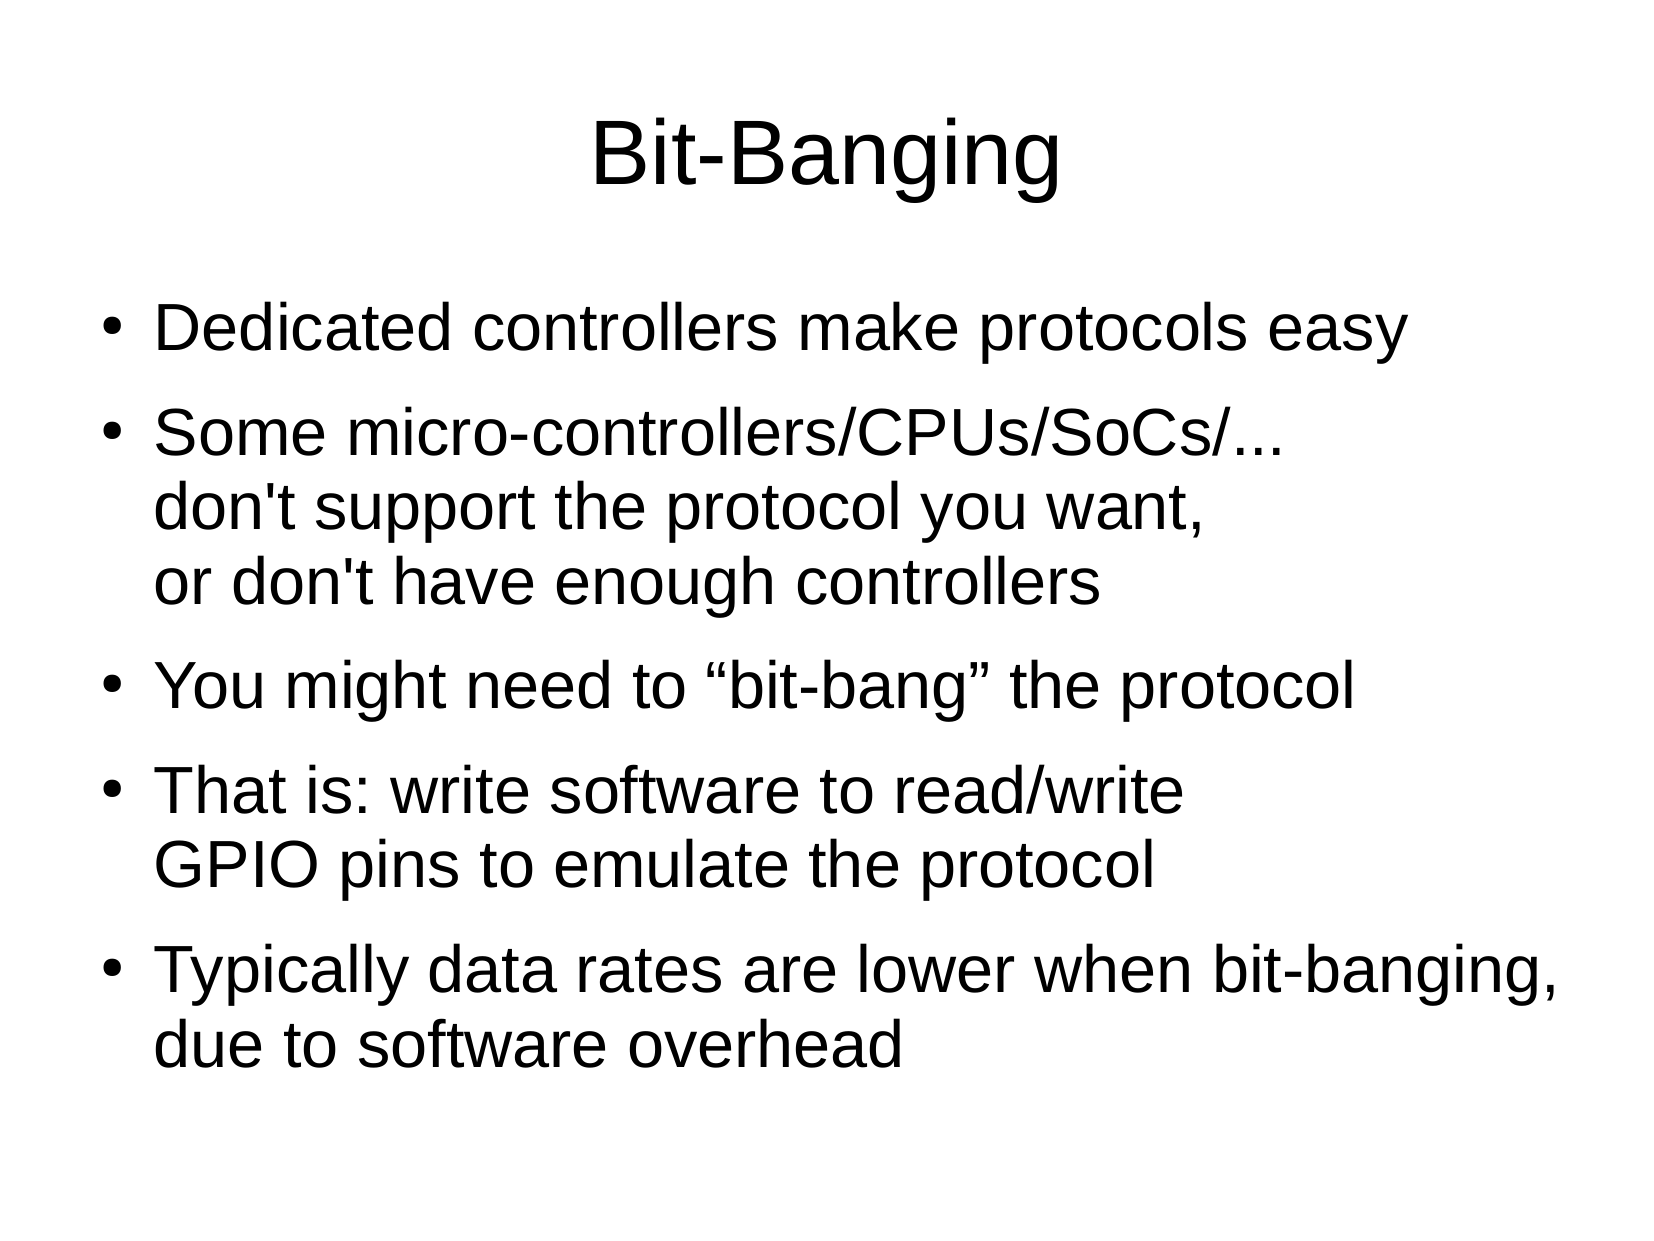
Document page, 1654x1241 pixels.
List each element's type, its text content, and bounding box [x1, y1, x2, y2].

list Dedicated controllers make protocols easy Some micro-controllers/CPUs/SoCs/... don't support the protocol you want, or don't have enough controllers You might need to “bit-bang” the protocol That is: write software to read/write GPIO pins to emulate the protocol Typically data rates are lower when bit-banging, due to software overhead [82, 290, 1571, 1156]
title Bit-Banging [82, 49, 1571, 257]
